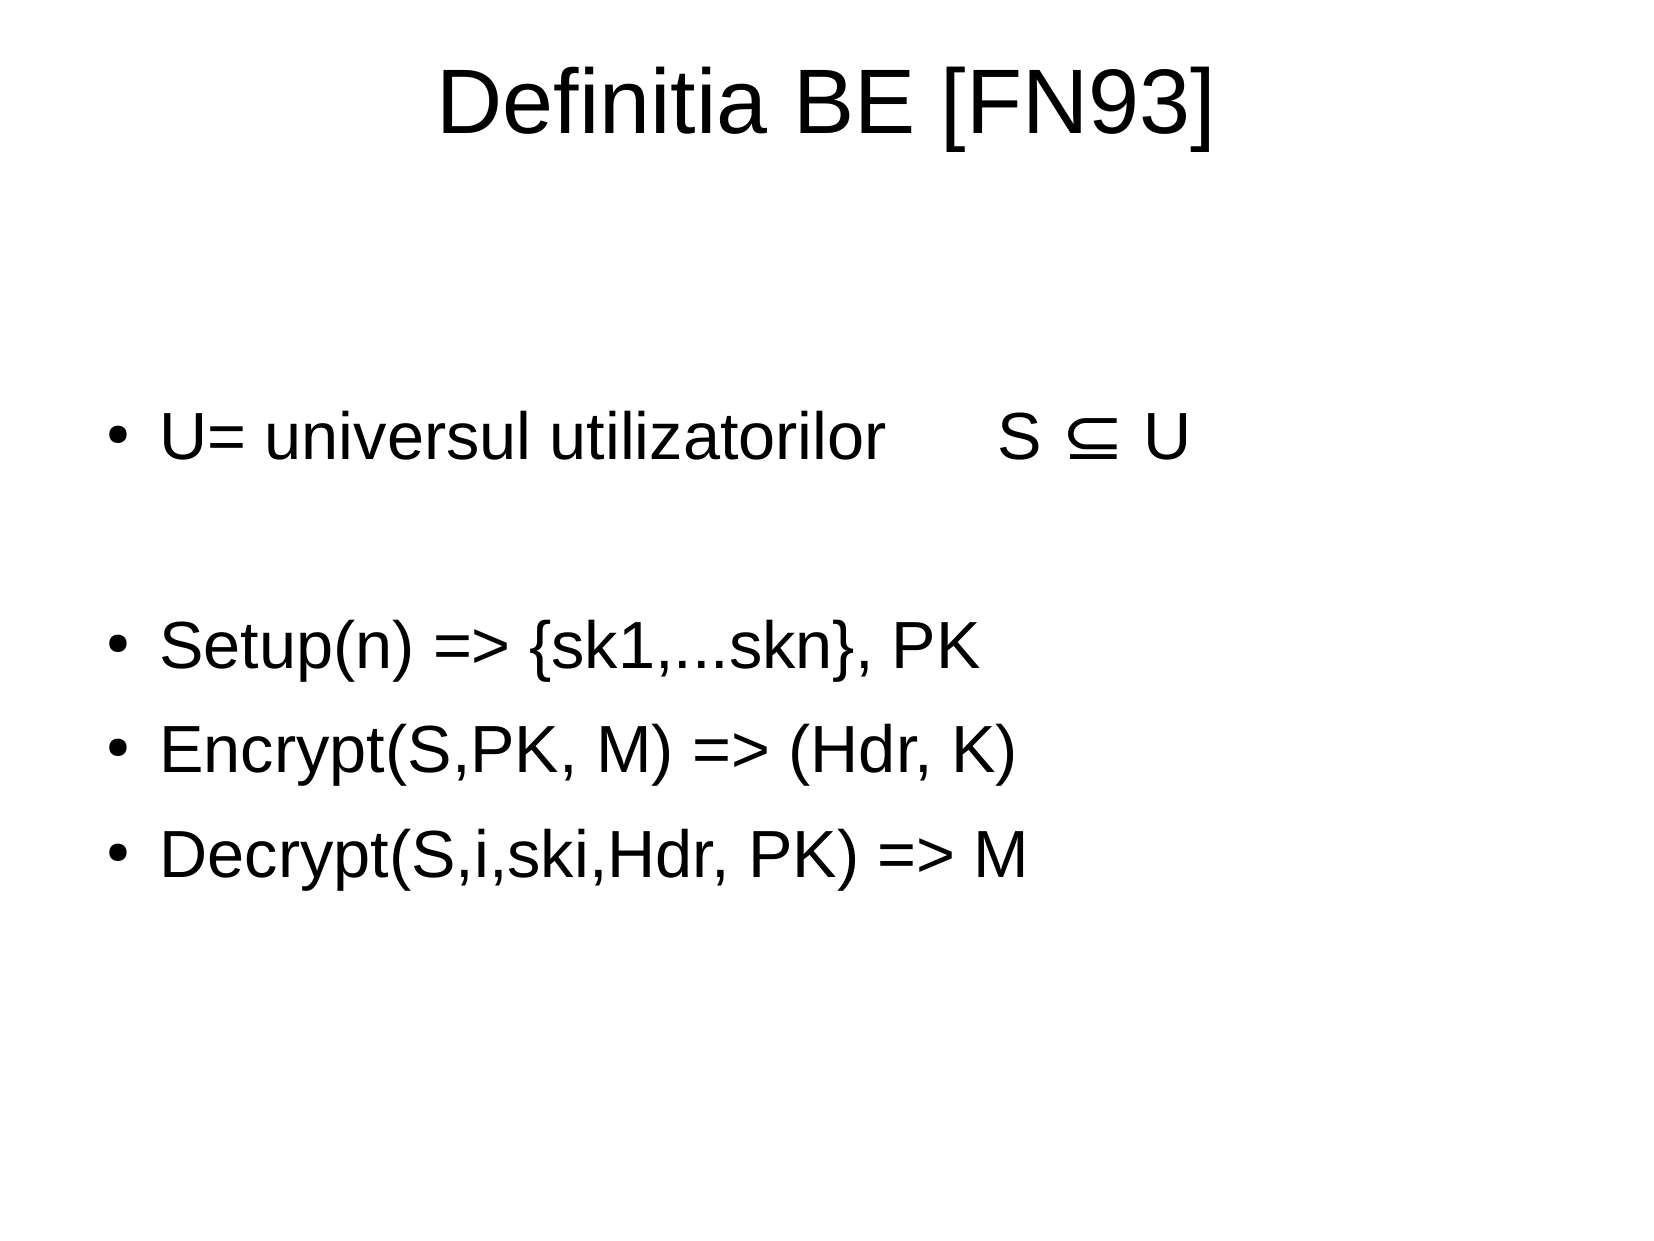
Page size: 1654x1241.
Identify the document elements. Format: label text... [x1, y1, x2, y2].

list U= universul utilizatorilor S ⊆ U Setup(n) => {sk1,...skn}, PK Encrypt(S,PK, M) => (Hdr, K) Decrypt(S,i,ski,Hdr, PK) => M [88, 295, 1577, 1114]
title Definitia BE [FN93] [82, 49, 1571, 257]
